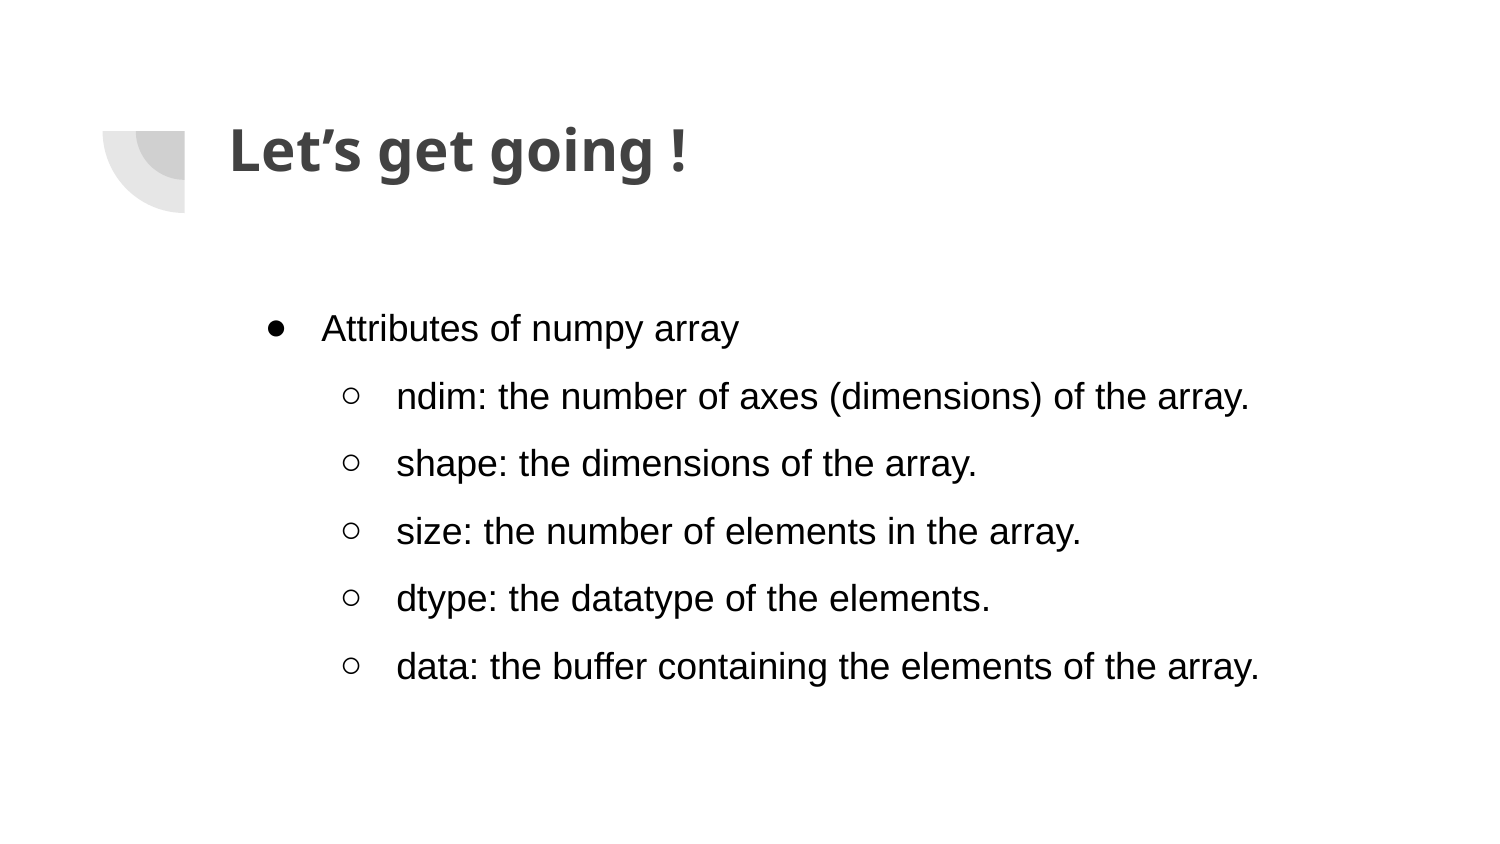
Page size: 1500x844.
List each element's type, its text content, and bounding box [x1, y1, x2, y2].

text_box Attributes of numpy array ndim: the number of axes (dimensions) of the array. shape: the dimensions of the array. size: the number of elements in the array. dtype: the datatype of the elements. data: the buffer containing the elements of the array. [231, 266, 1331, 844]
title Let’s get going ! [213, 98, 1368, 263]
